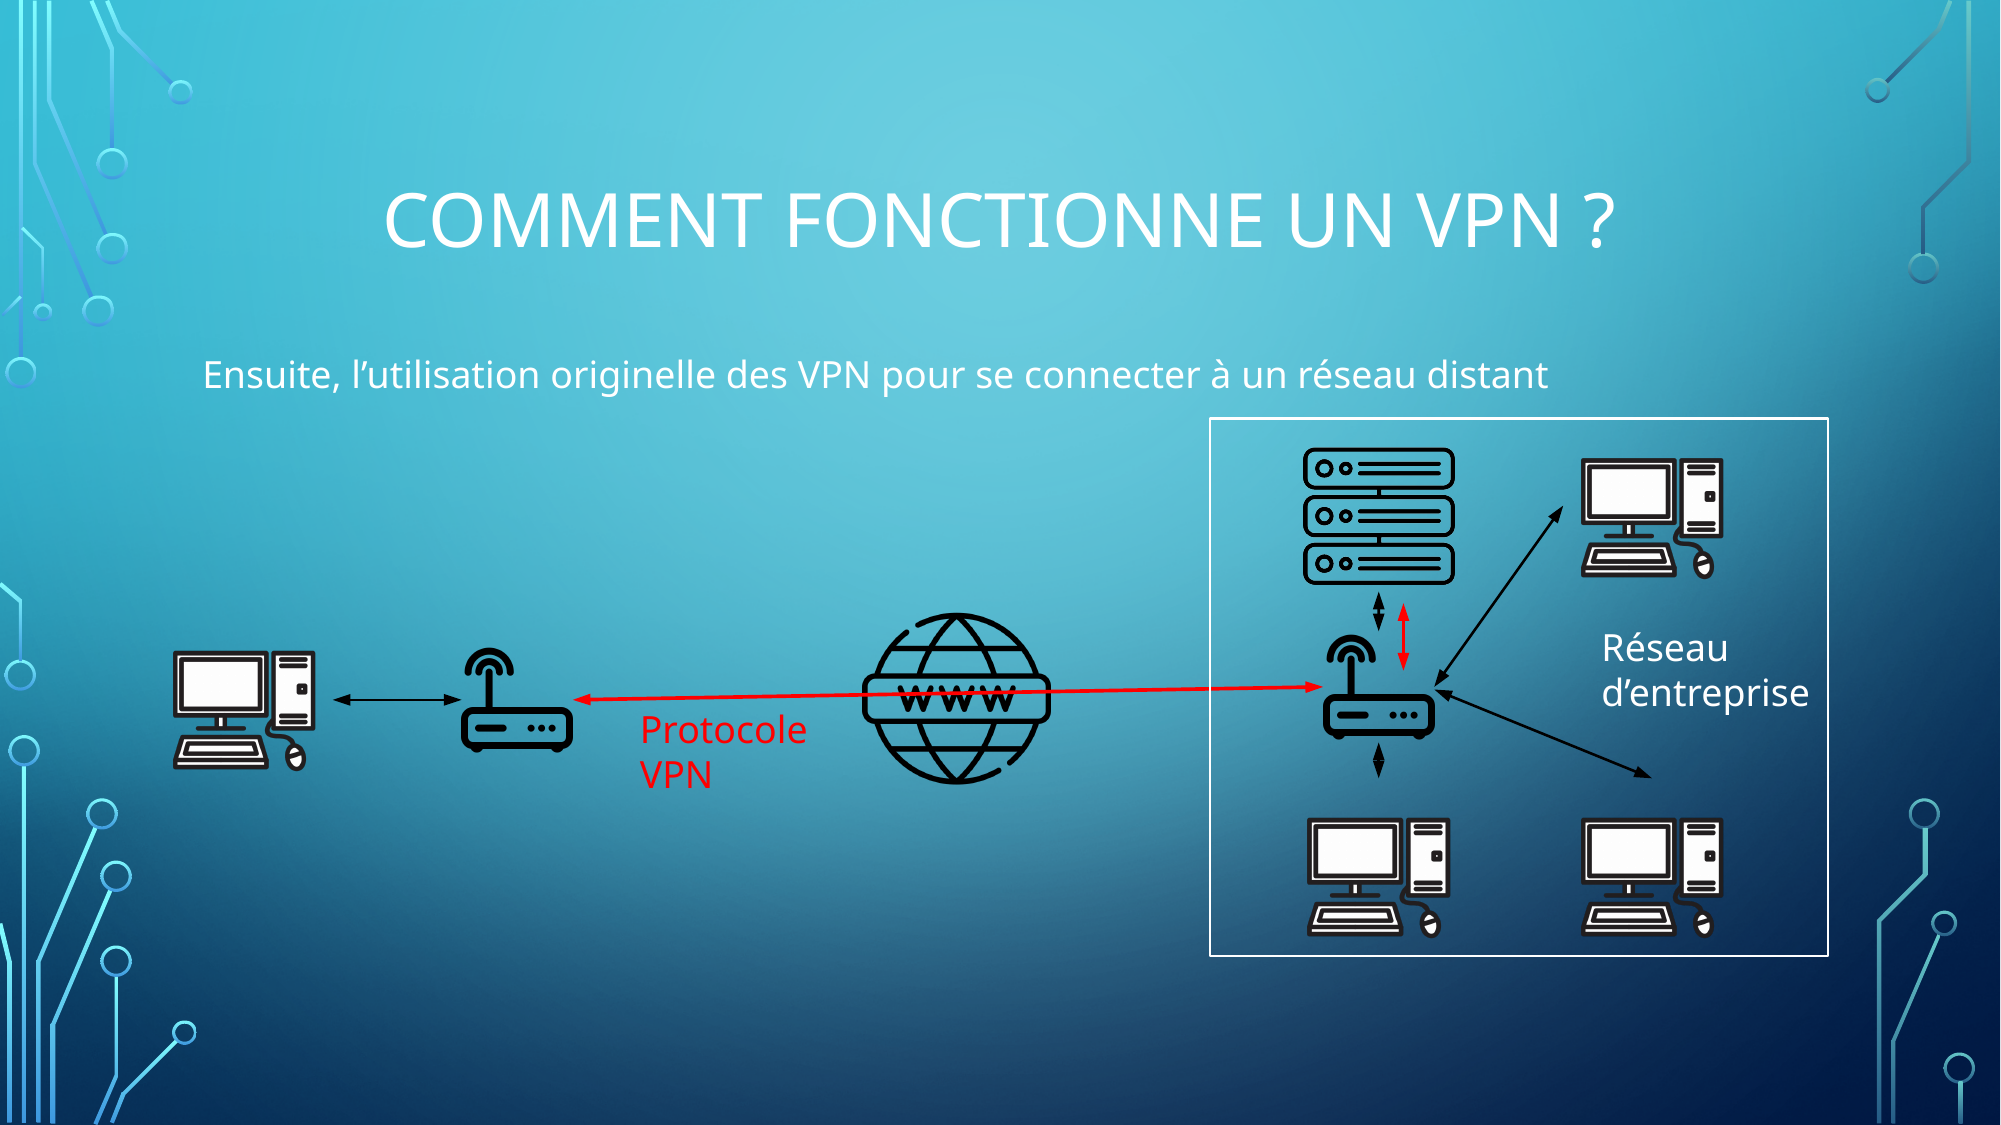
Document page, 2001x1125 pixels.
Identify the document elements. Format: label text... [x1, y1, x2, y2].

picture [862, 694, 1051, 793]
title Comment fonctionne un VPN ? [187, 101, 1813, 343]
picture [1563, 778, 1741, 955]
picture [461, 644, 573, 756]
picture [862, 604, 1051, 693]
picture [1303, 440, 1455, 592]
picture [1289, 778, 1468, 955]
text_box Protocole VPN [624, 698, 878, 759]
picture [1563, 420, 1741, 597]
text_box Réseau d’entreprise [1586, 616, 1827, 723]
picture [155, 611, 333, 789]
text_box Ensuite, l’utilisation originelle des VPN pour se connecter à un réseau distant [187, 343, 1813, 405]
picture [1323, 631, 1435, 743]
